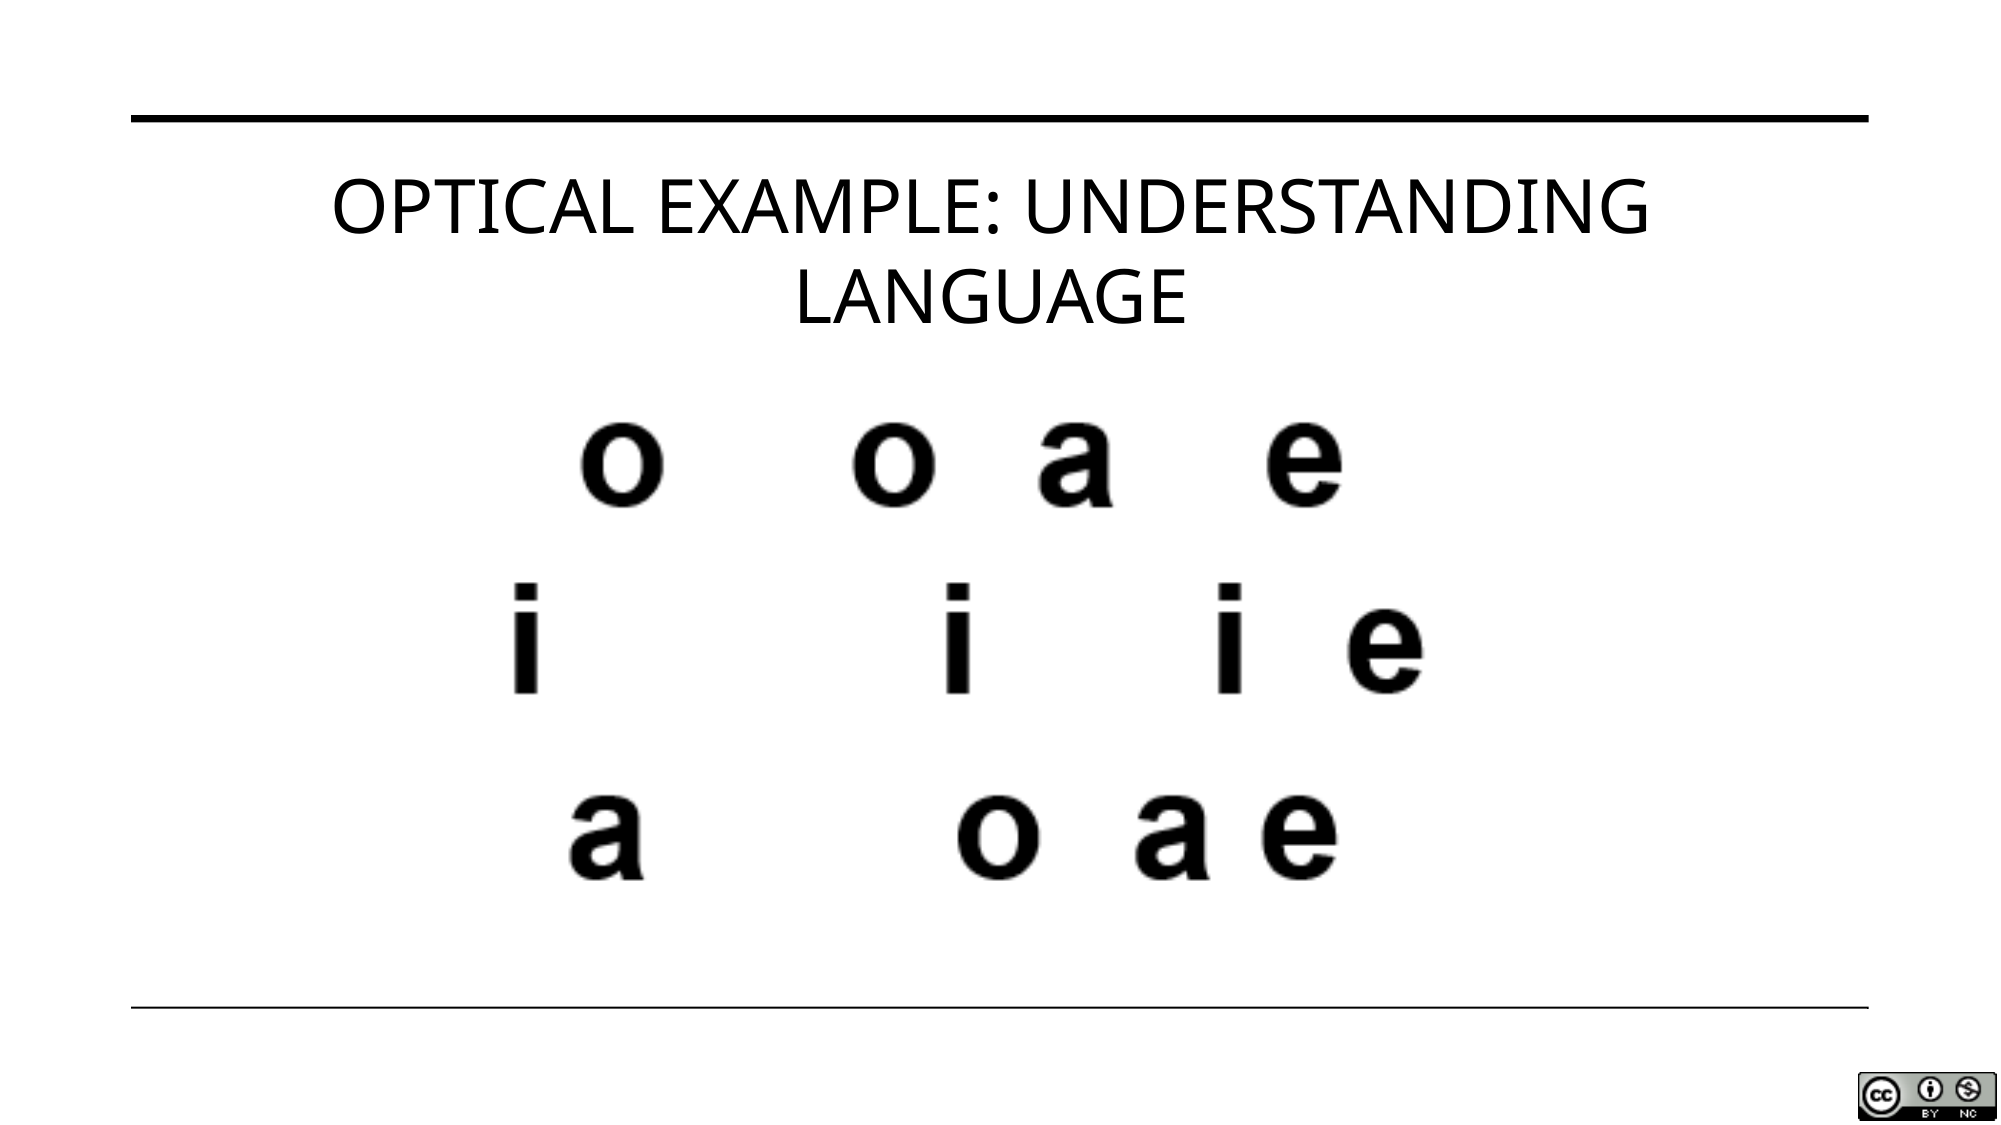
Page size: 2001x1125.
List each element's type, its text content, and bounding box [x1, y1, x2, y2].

picture [1858, 1072, 1997, 1121]
picture [474, 386, 1526, 942]
title OPTICAL EXAMPLE: UNDERSTANDING LANGUAGE [114, 151, 1869, 248]
